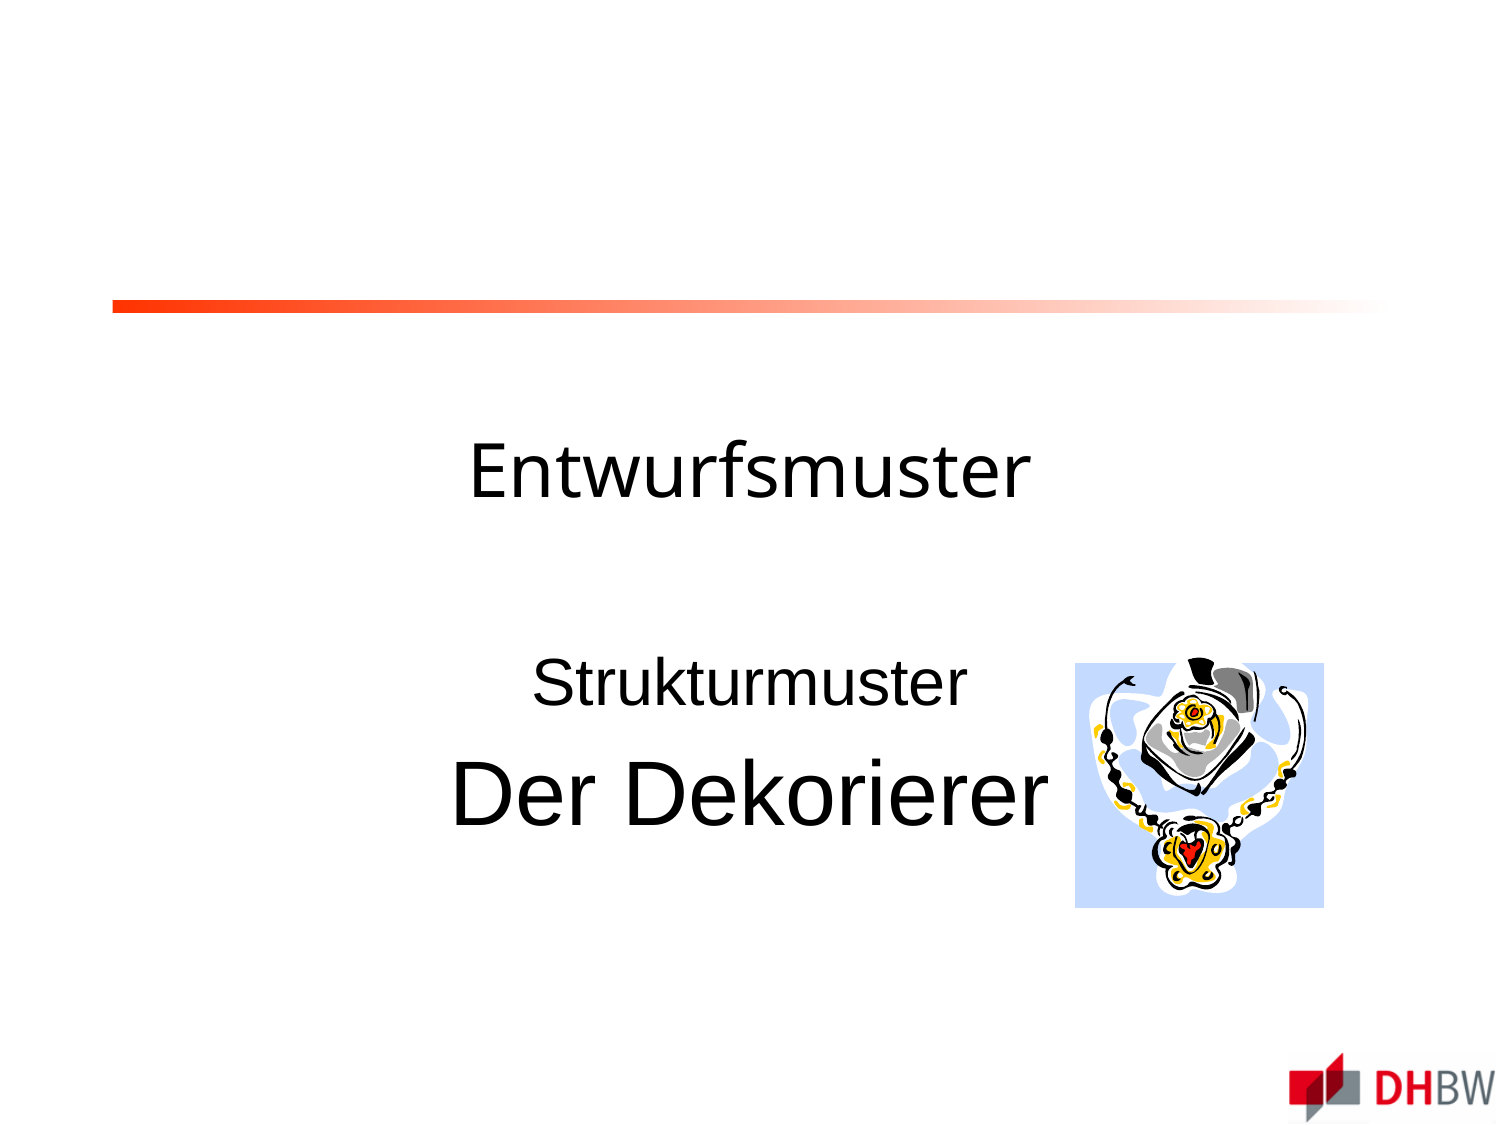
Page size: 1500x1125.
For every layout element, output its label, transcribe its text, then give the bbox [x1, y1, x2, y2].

subtitle Strukturmuster Der Dekorierer [225, 637, 1276, 926]
title Entwurfsmuster [112, 374, 1388, 563]
picture [1288, 1051, 1496, 1124]
picture [1074, 650, 1328, 912]
